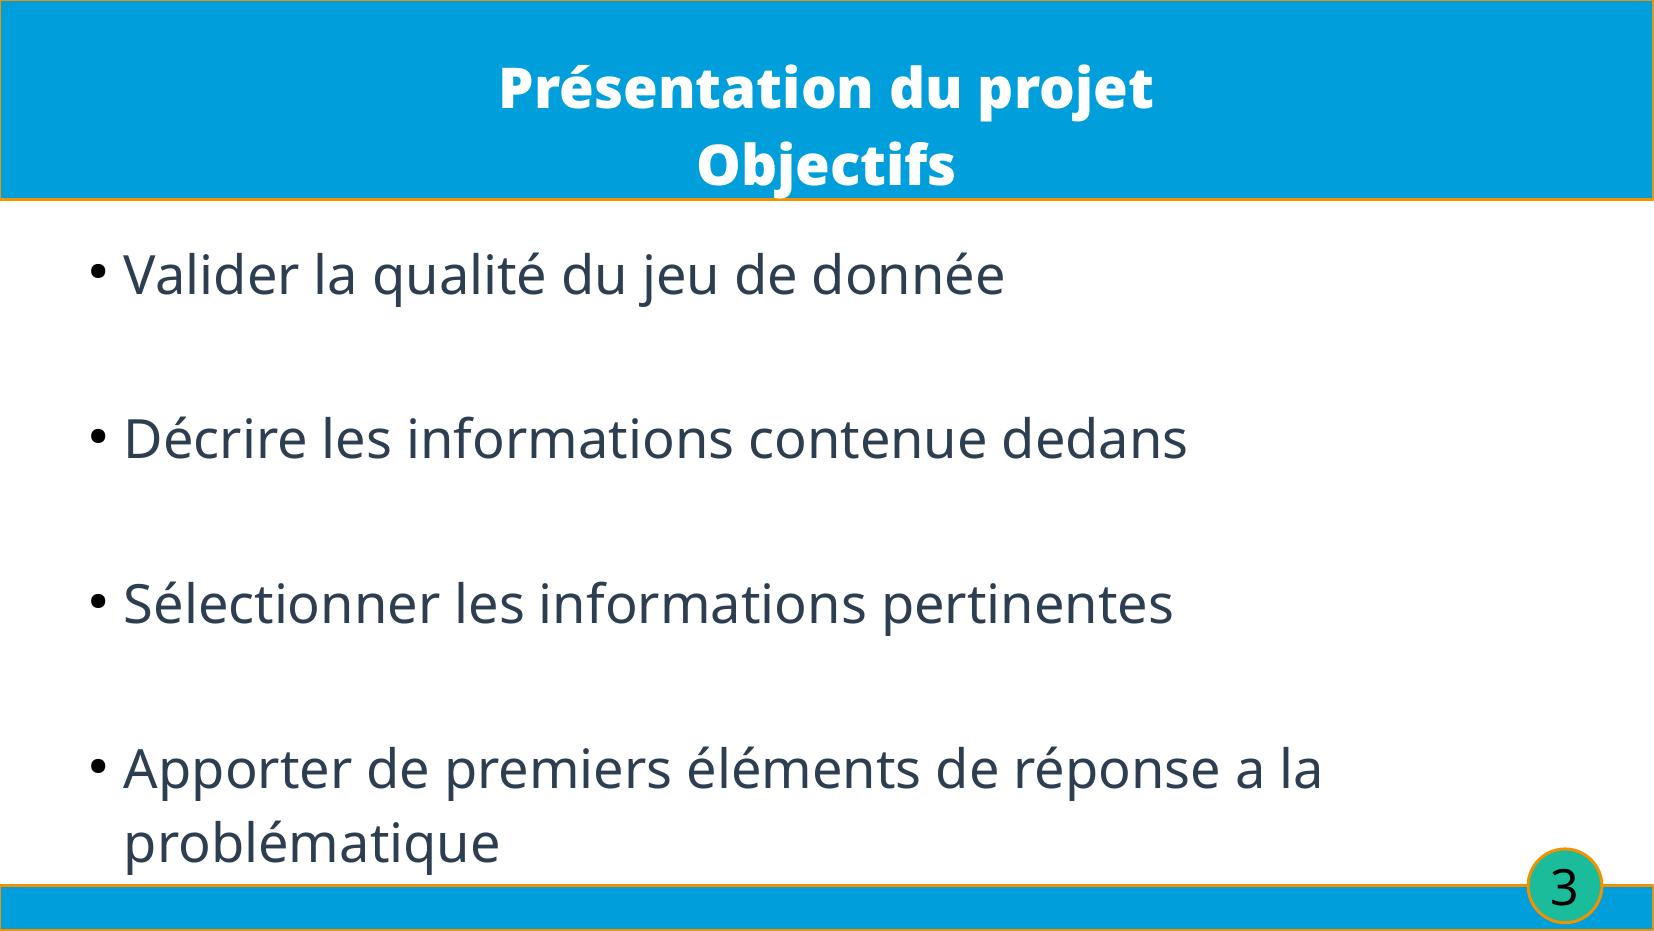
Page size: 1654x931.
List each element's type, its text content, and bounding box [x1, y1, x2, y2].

subtitle Valider la qualité du jeu de donnée Décrire les informations contenue dedans Sélectionner les informations pertinentes Apporter de premiers éléments de réponse a la problématique [88, 236, 1565, 901]
title Présentation du projet Objectifs [88, 22, 1565, 229]
